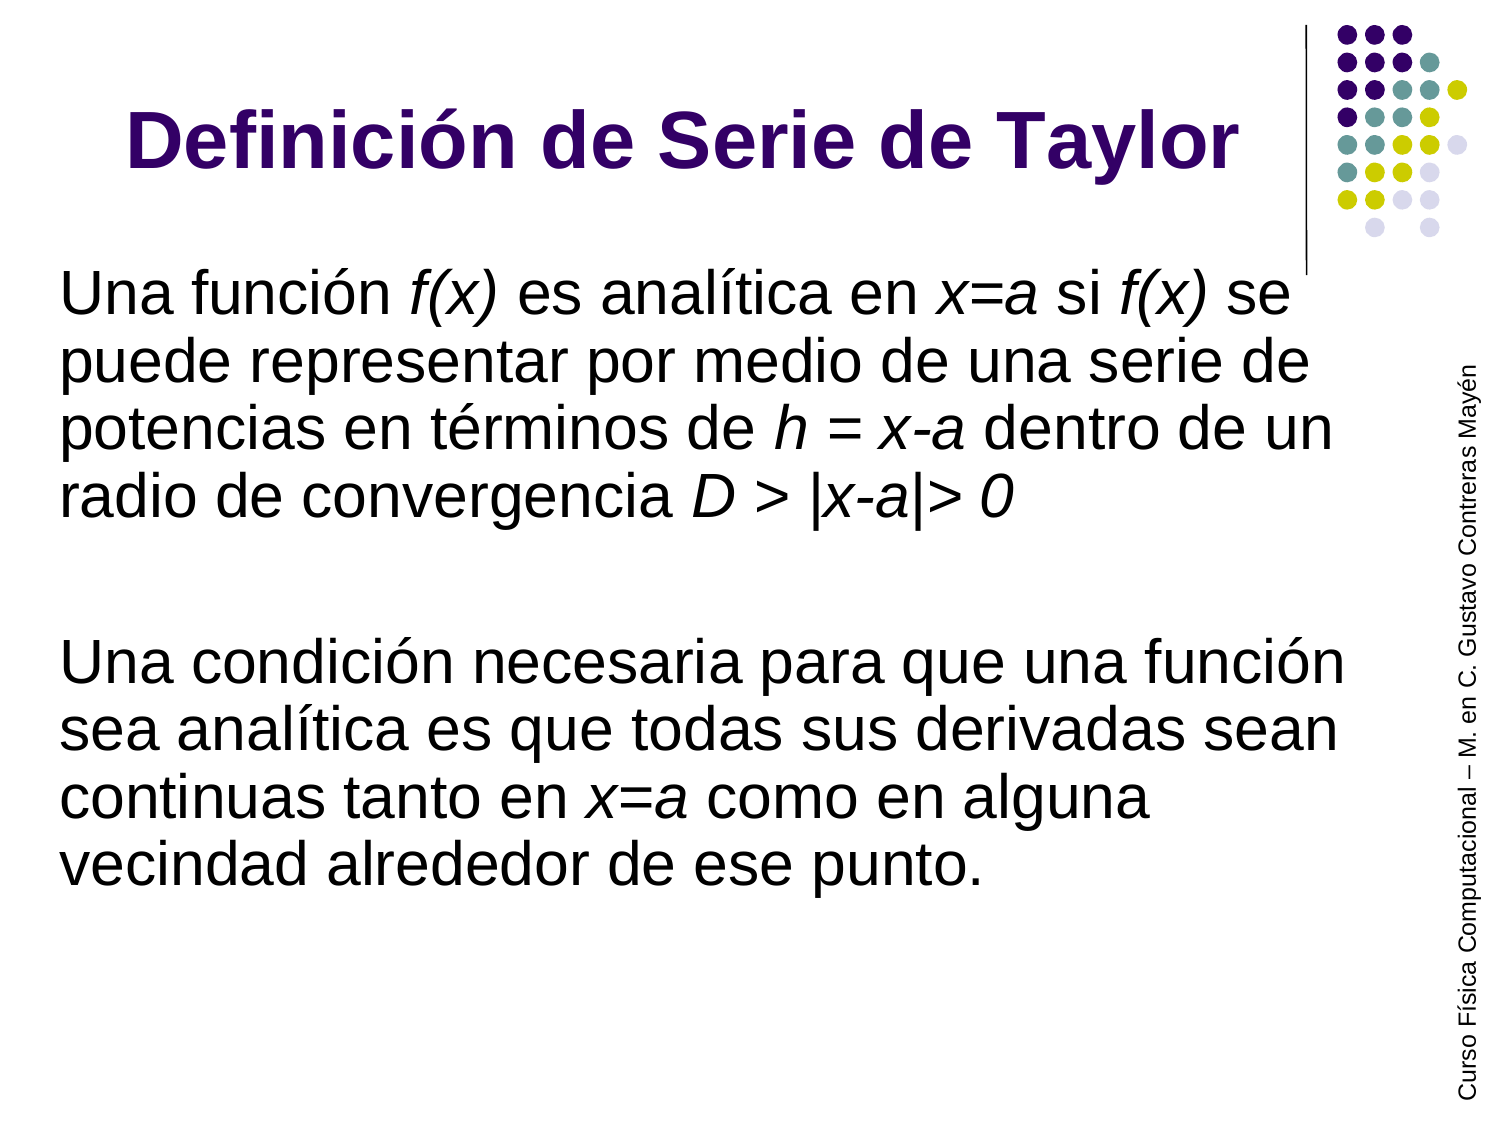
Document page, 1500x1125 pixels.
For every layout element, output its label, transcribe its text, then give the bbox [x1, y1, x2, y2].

text_box Una función f(x) es analítica en x=a si f(x) se puede representar por medio de una serie de potencias en términos de h = x-a dentro de un radio de convergencia D > |x-a|> 0 Una condición necesaria para que una función sea analítica es que todas sus derivadas sean continuas tanto en x=a como en alguna vecindad alrededor de ese punto. [59, 254, 1365, 989]
text_box Definición de Serie de Taylor [110, 41, 1392, 231]
